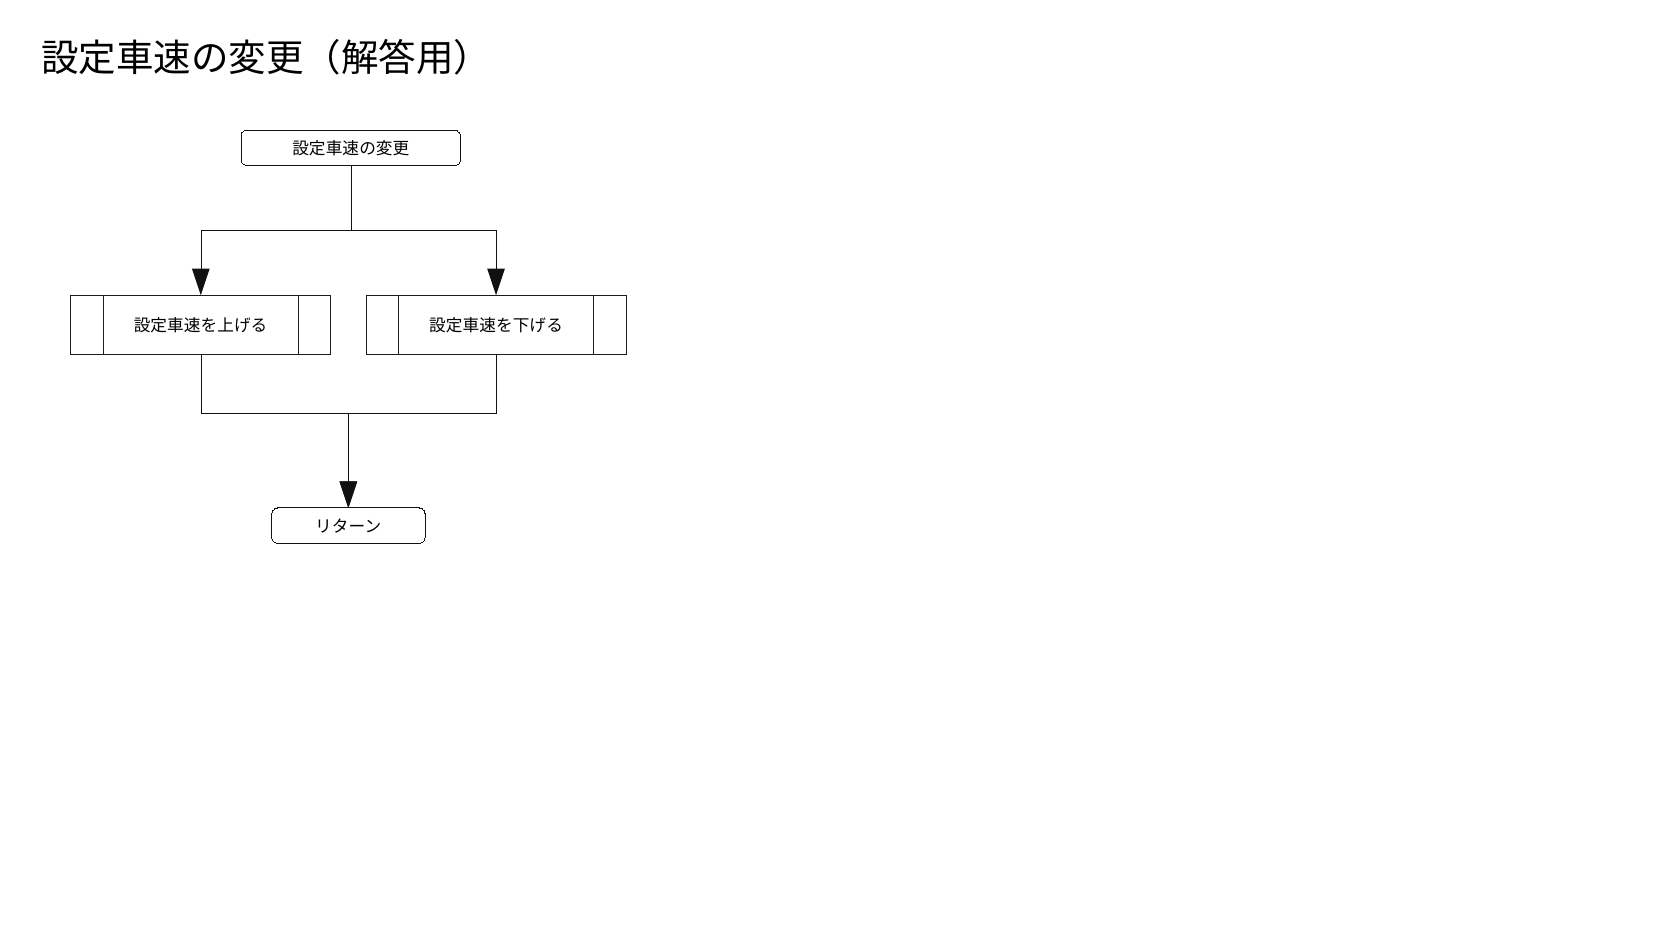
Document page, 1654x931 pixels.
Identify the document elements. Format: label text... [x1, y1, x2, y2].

text_box 設定車速を上げる [71, 295, 331, 354]
text_box 設定車速を下げる [366, 295, 626, 354]
text_box リターン [271, 507, 426, 544]
text_box 設定車速の変更 [241, 130, 461, 166]
text_box 設定車速の変更（解答用） [26, 26, 603, 84]
